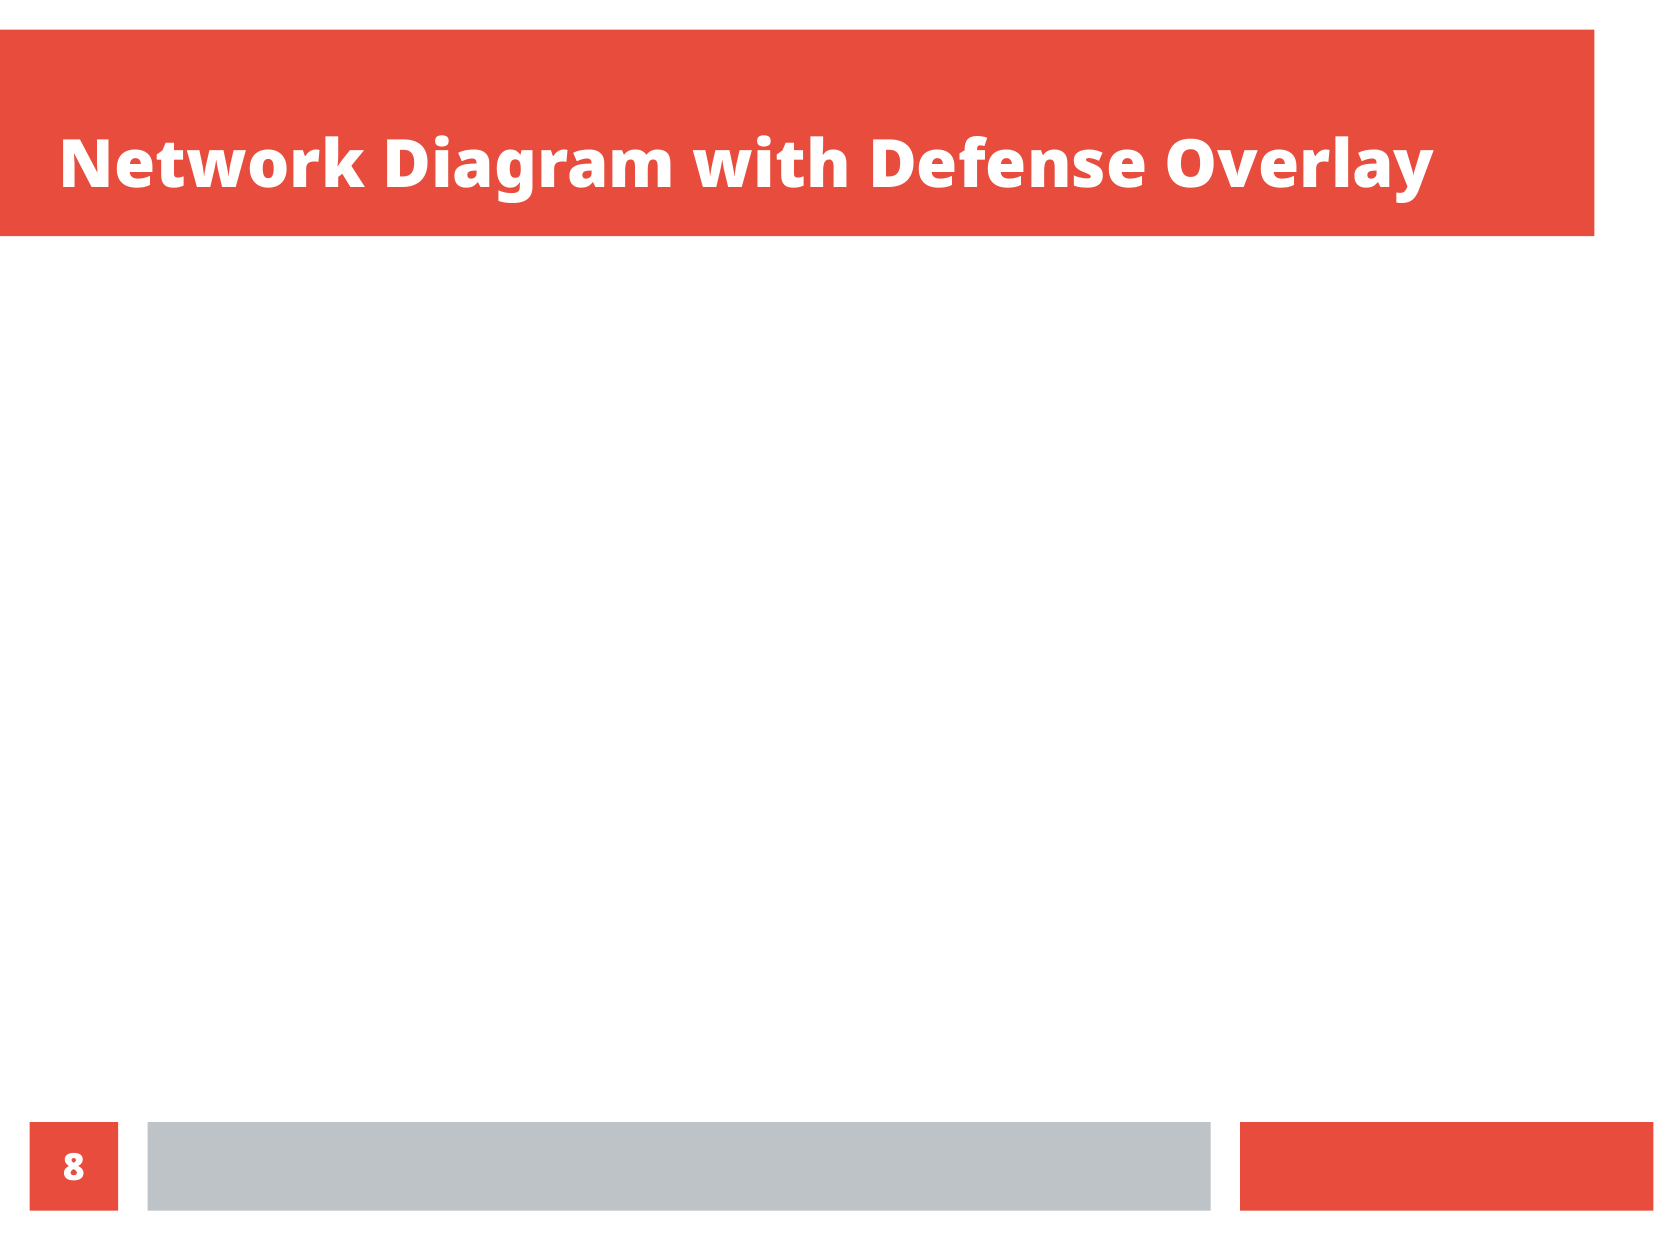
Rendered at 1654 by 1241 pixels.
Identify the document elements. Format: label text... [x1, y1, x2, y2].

title Network Diagram with Defense Overlay [59, 59, 1595, 207]
